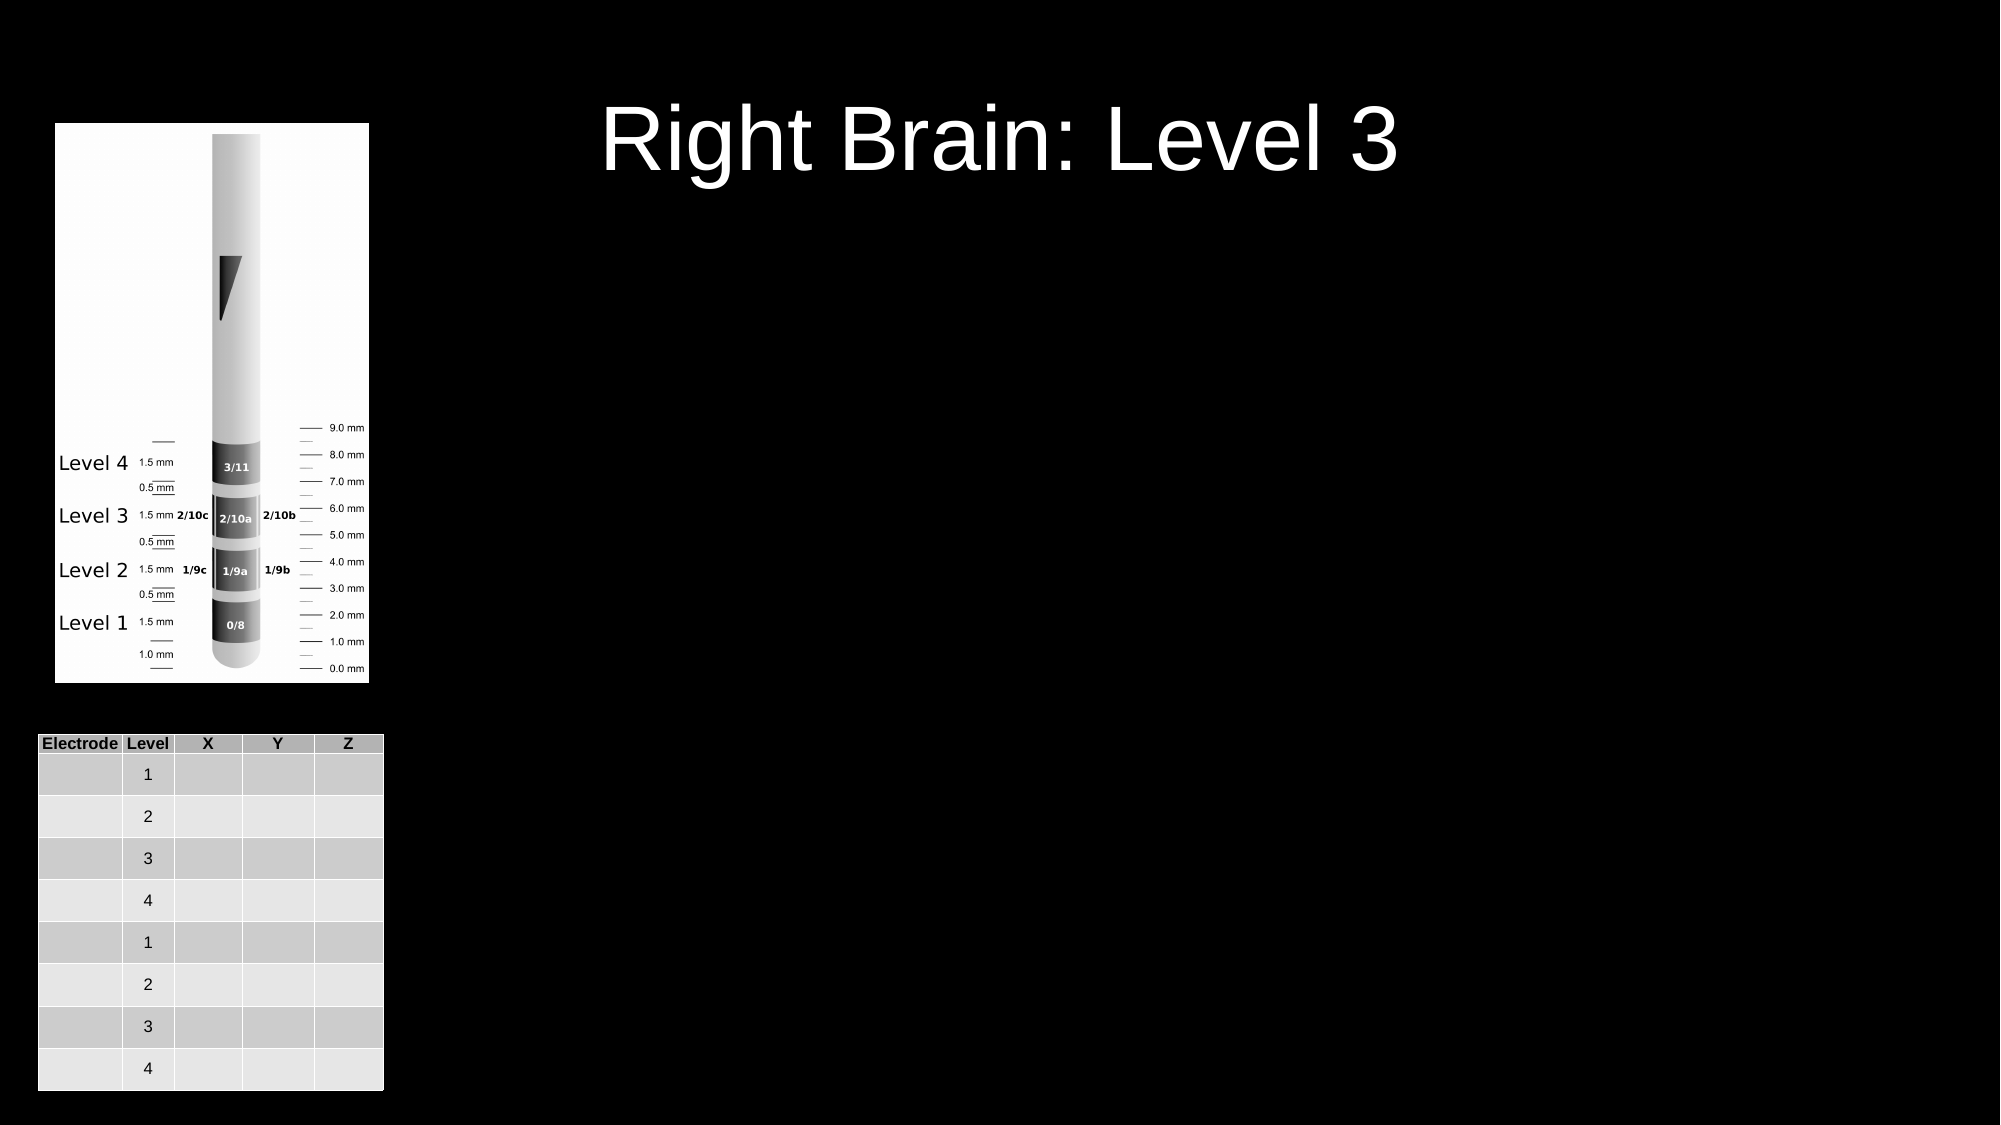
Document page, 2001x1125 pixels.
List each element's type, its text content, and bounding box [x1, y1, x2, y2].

table_cell [243, 1007, 314, 1048]
table_cell [315, 922, 383, 963]
table_cell 2 [123, 796, 174, 837]
table_header Y [243, 735, 314, 753]
table_cell 4 [123, 880, 174, 921]
table_cell [243, 754, 314, 795]
table_header X [175, 735, 242, 753]
table_cell [39, 838, 122, 879]
table_cell 2 [123, 964, 174, 1006]
table_cell [175, 1049, 242, 1090]
table_cell [243, 880, 314, 921]
table_cell [39, 880, 122, 921]
table_cell [315, 880, 383, 921]
table_cell [315, 964, 383, 1006]
table_cell [175, 754, 242, 795]
table_cell 3 [123, 838, 174, 879]
table_cell [315, 838, 383, 879]
table_cell [175, 838, 242, 879]
table_cell [243, 838, 314, 879]
picture [55, 123, 369, 683]
table_header Level [123, 735, 174, 753]
table_cell [243, 1049, 314, 1090]
table_cell [243, 796, 314, 837]
table_cell [175, 1007, 242, 1048]
table_header Electrode [39, 735, 122, 753]
table_cell [175, 922, 242, 963]
title Right Brain: Level 3 [99, 44, 1900, 233]
table_cell [243, 964, 314, 1006]
table_cell [39, 796, 122, 837]
table_cell [315, 796, 383, 837]
table_cell 4 [123, 1049, 174, 1090]
table_cell 1 [123, 922, 174, 963]
table_cell 1 [123, 754, 174, 795]
table_cell [315, 1049, 383, 1090]
table_cell [315, 1007, 383, 1048]
table_cell [39, 922, 122, 963]
table_cell [39, 1007, 122, 1048]
table_cell [39, 964, 122, 1006]
table_header Z [315, 735, 383, 753]
table_cell [175, 880, 242, 921]
table_cell [315, 754, 383, 795]
table_cell [39, 754, 122, 795]
table_cell [175, 796, 242, 837]
table_cell 3 [123, 1007, 174, 1048]
table_cell [39, 1049, 122, 1090]
table_cell [175, 964, 242, 1006]
table_cell [243, 922, 314, 963]
